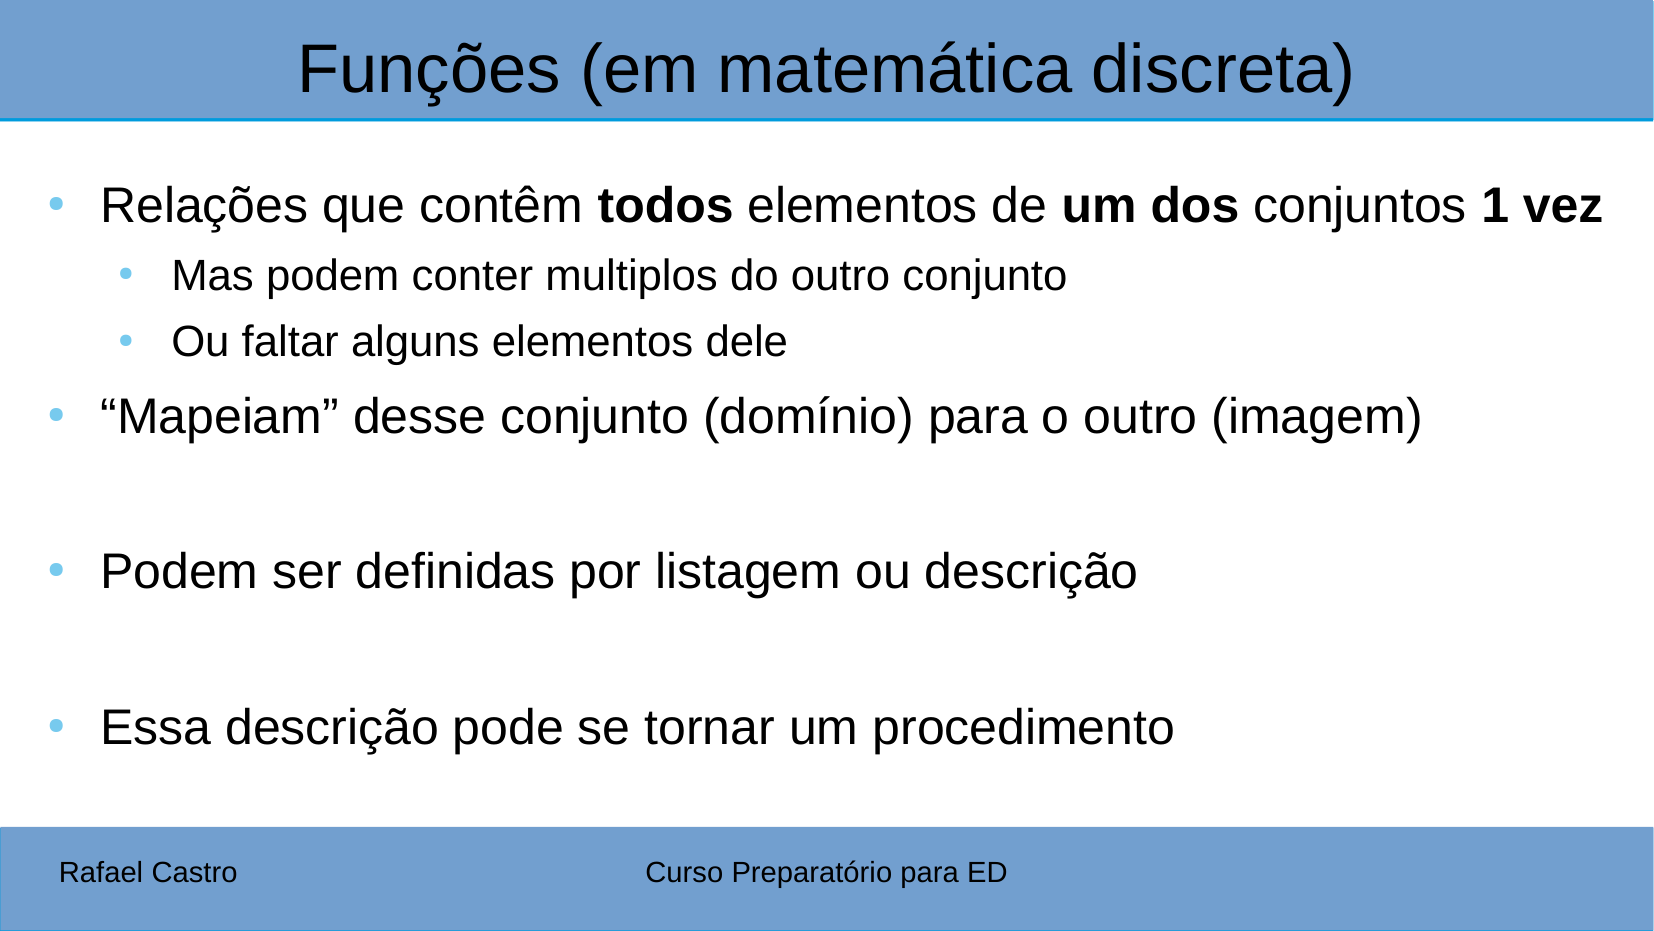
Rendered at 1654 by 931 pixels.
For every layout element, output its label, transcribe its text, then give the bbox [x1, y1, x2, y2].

list Relações que contêm todos elementos de um dos conjuntos 1 vez Mas podem conter multiplos do outro conjunto Ou faltar alguns elementos dele “Mapeiam” desse conjunto (domínio) para o outro (imagem) Podem ser definidas por listagem ou descrição Essa descrição pode se tornar um procedimento [29, 177, 1625, 768]
title Funções (em matemática discreta) [59, 29, 1595, 108]
